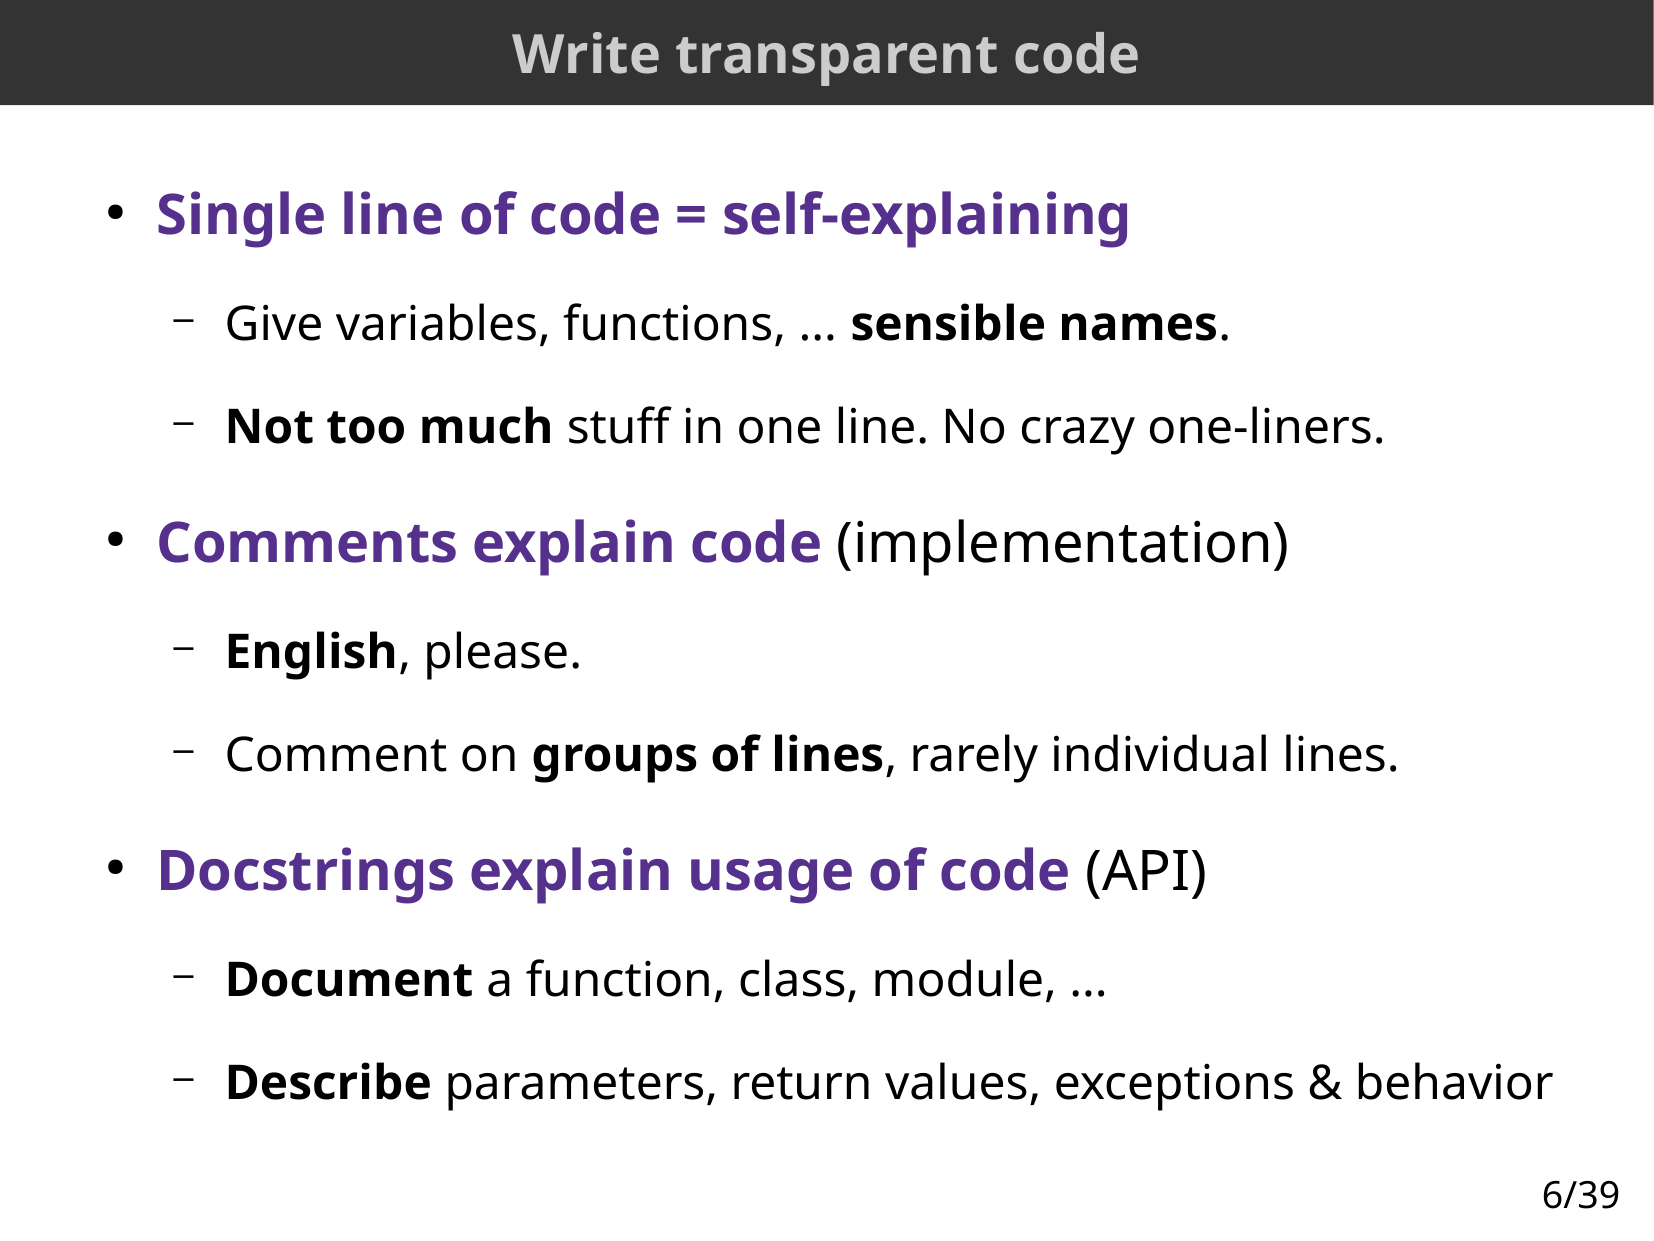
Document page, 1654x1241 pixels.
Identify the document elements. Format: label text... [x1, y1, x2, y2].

list Single line of code = self-explaining Give variables, functions, ... sensible names. Not too much stuff in one line. No crazy one-liners. Comments explain code (implementation) English, please. Comment on groups of lines, rarely individual lines. Docstrings explain usage of code (API) Document a function, class, module, ... Describe parameters, return values, exceptions & behavior [0, 105, 1654, 1241]
title Write transparent code [0, 0, 1654, 105]
